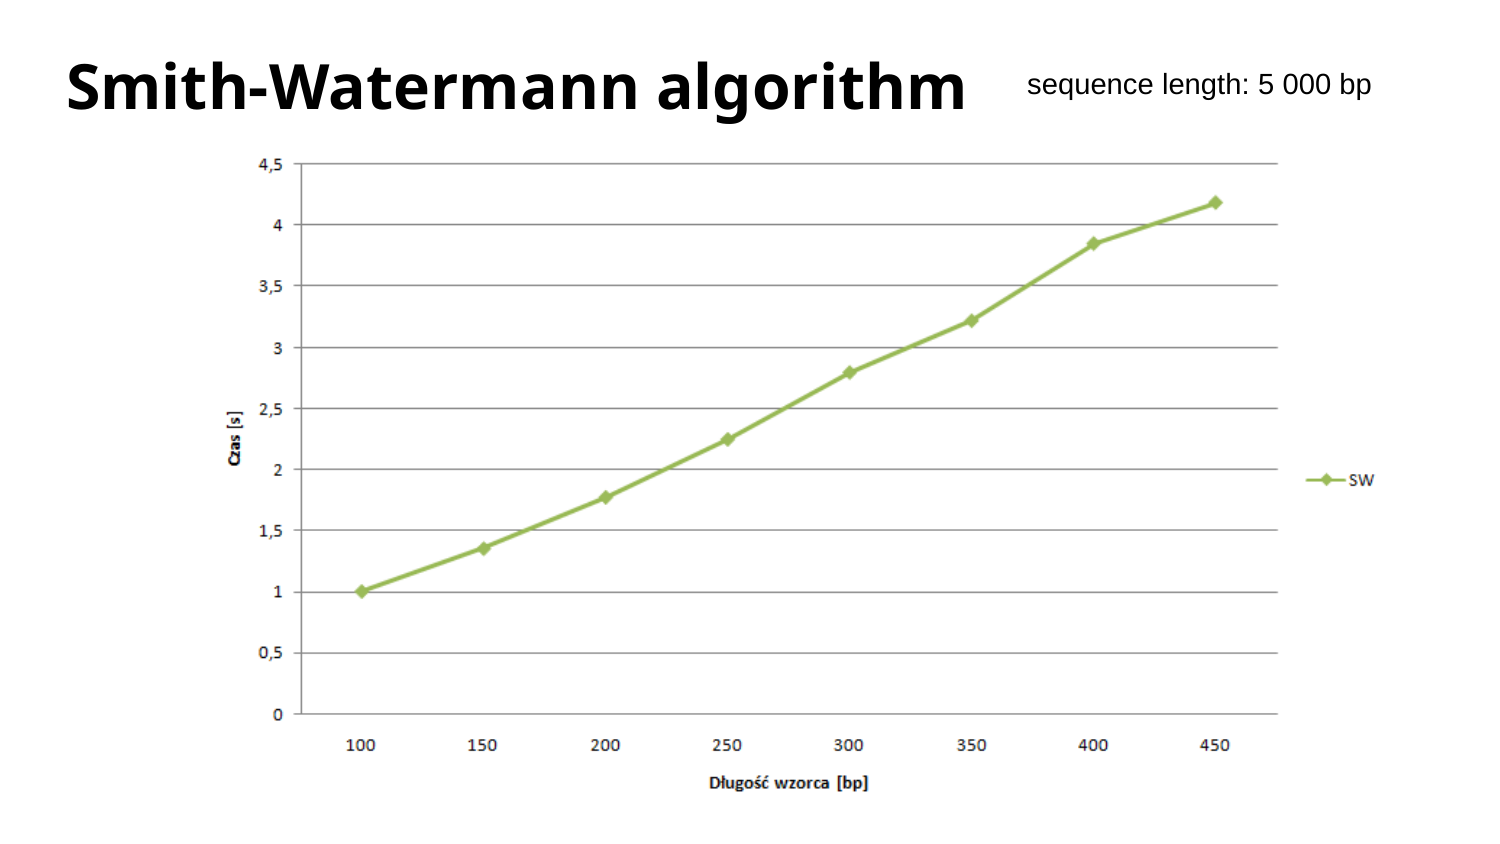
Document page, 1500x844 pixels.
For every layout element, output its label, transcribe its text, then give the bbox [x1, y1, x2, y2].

picture [212, 146, 1386, 800]
title Smith-Watermann algorithm [51, 31, 1012, 134]
text_box sequence length: 5 000 bp [1012, 31, 1500, 134]
